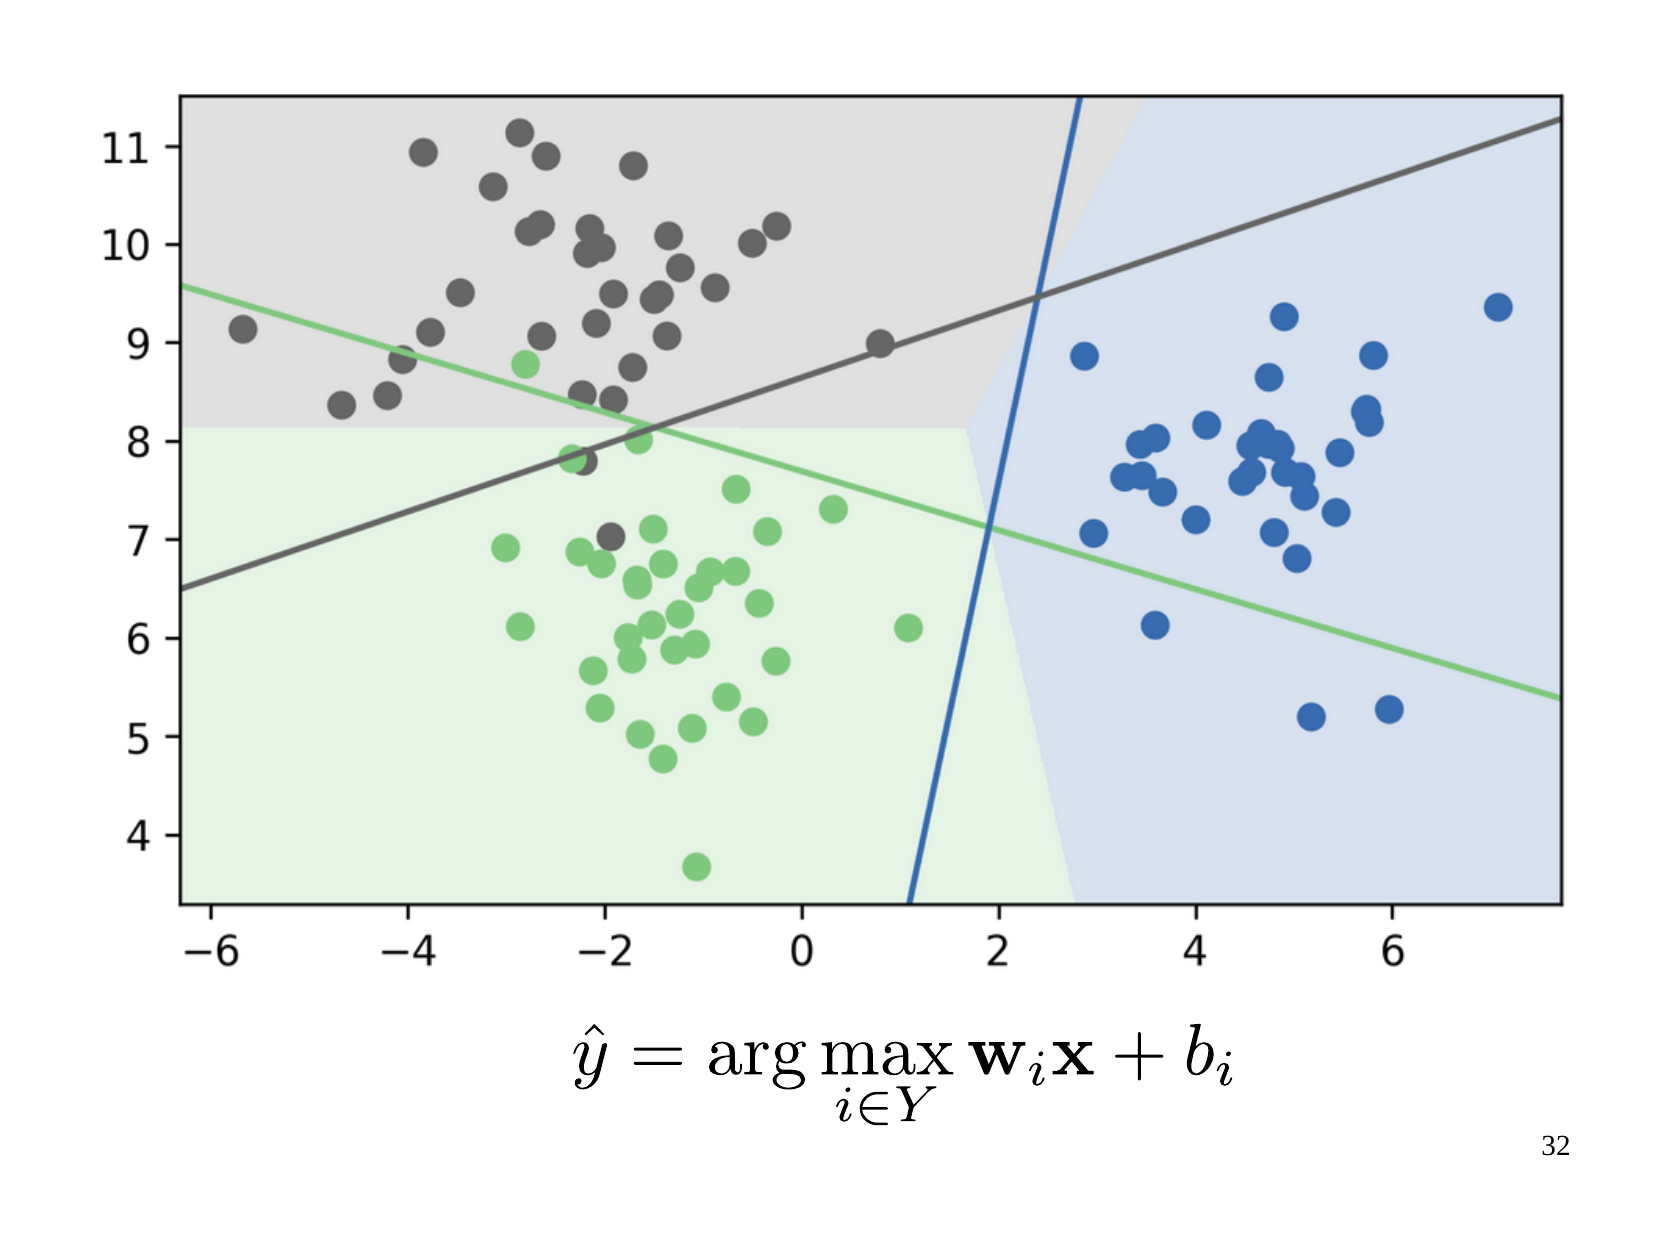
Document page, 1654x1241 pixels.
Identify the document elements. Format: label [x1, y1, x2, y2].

picture [63, 68, 1591, 1021]
text_box [571, 1023, 1236, 1126]
